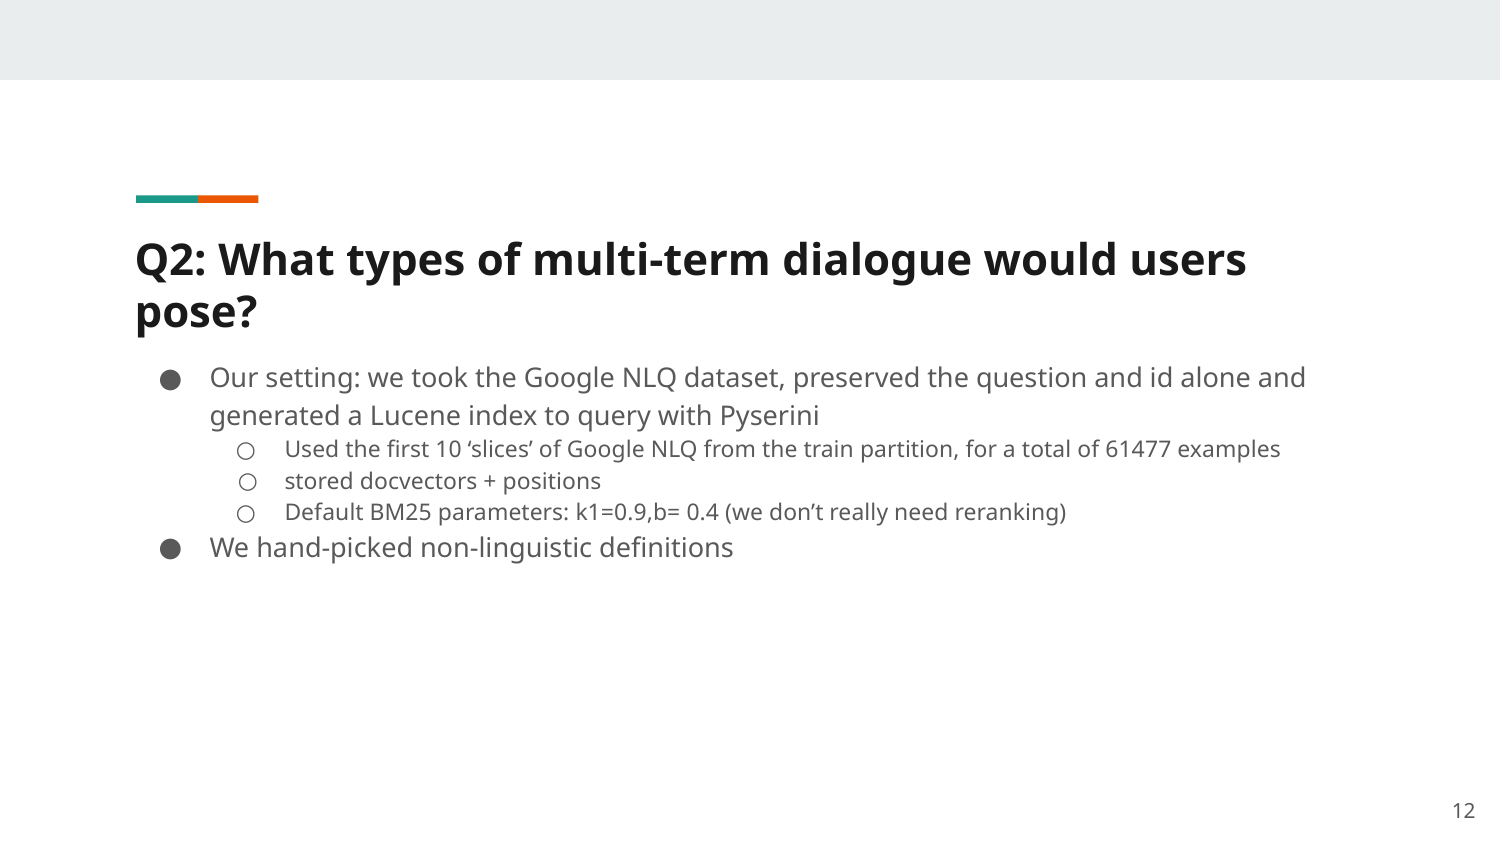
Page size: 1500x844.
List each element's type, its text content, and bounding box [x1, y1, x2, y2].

title Q2: What types of multi-term dialogue would users pose? [119, 216, 1381, 305]
list Our setting: we took the Google NLQ dataset, preserved the question and id alone and generated a Lucene index to query with Pyserini Used the first 10 ‘slices’ of Google NLQ from the train partition, for a total of 61477 examples stored docvectors + positions Default BM25 parameters: k1=0.9,b= 0.4 (we don’t really need reranking) We hand-picked non-linguistic definitions [119, 341, 1381, 712]
slide_number <number> [1400, 779, 1491, 844]
